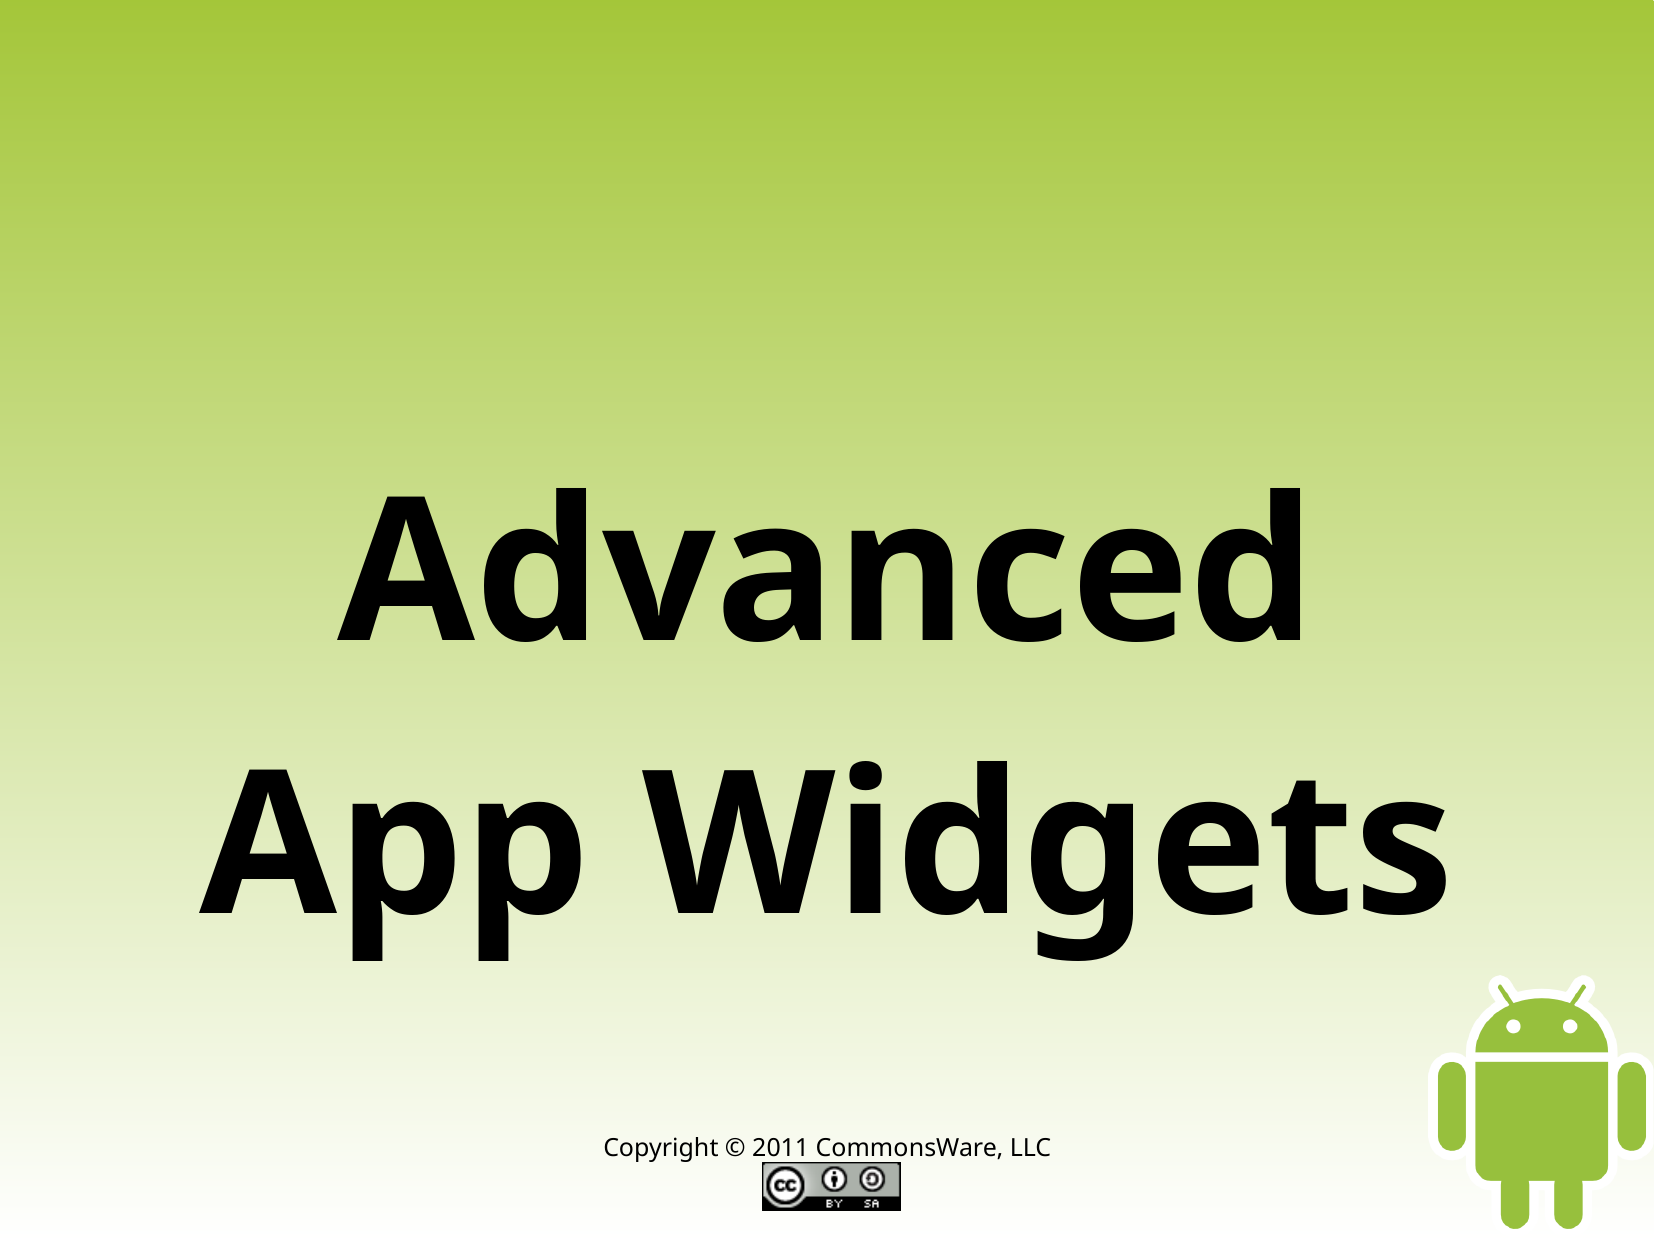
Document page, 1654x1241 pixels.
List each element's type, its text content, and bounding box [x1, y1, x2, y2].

subtitle Advanced App Widgets [82, 290, 1571, 1109]
picture [762, 1162, 901, 1211]
picture [1428, 975, 1654, 1238]
